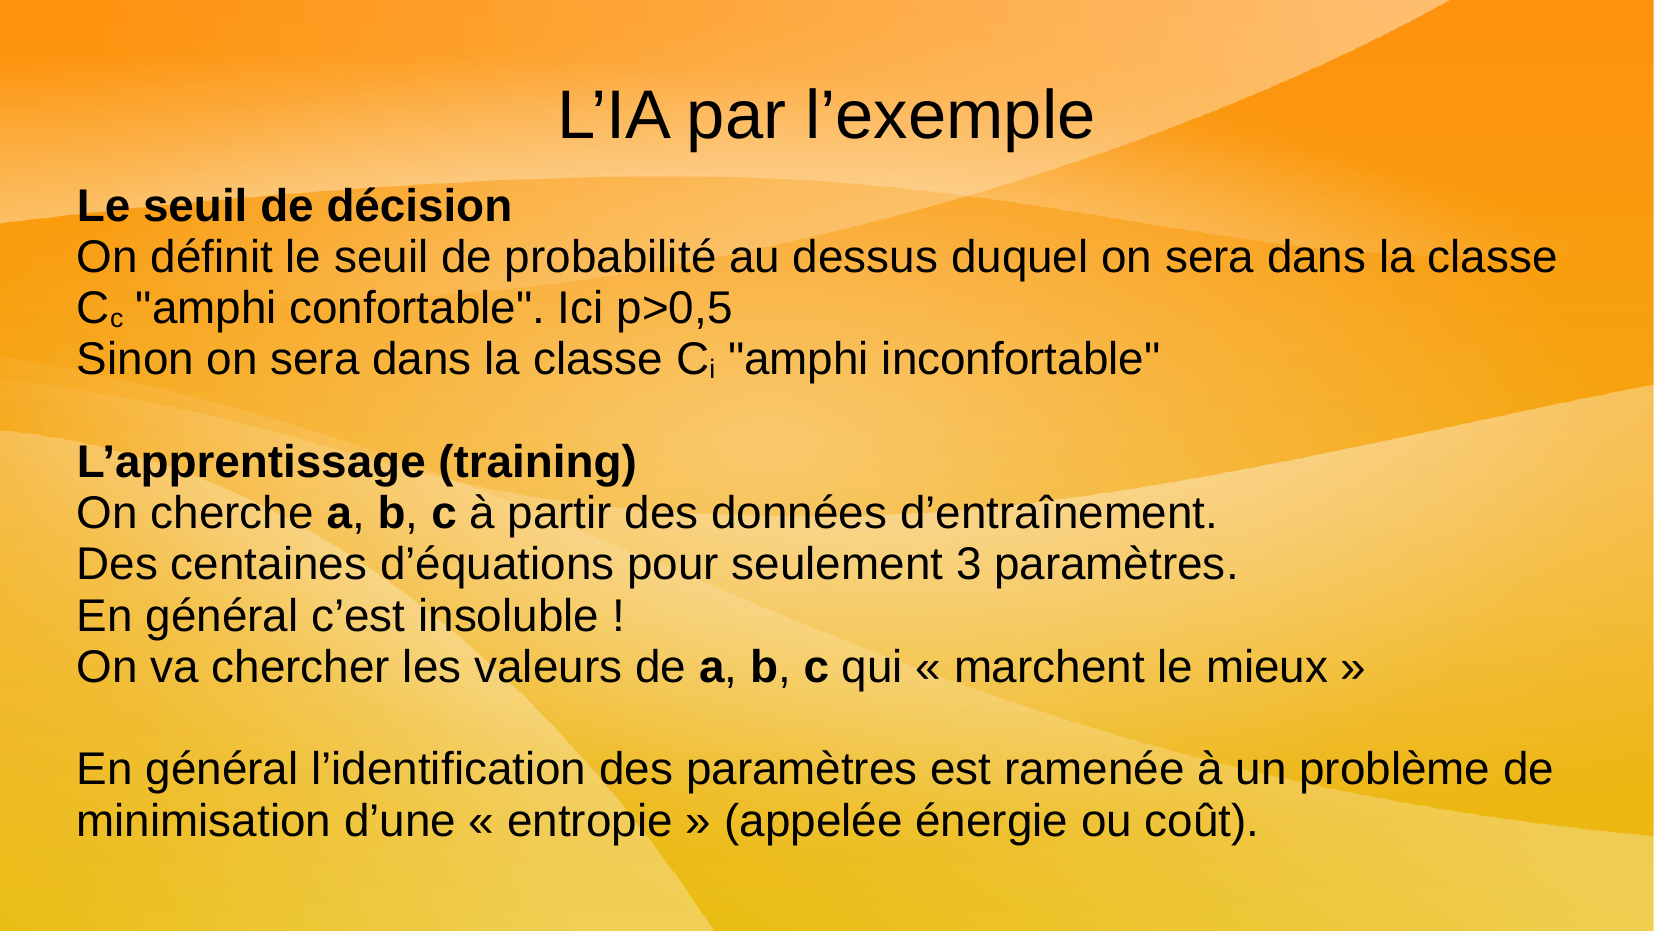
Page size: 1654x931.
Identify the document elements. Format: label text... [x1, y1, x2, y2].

title L’IA par l’exemple [82, 37, 1571, 193]
picture [0, 0, 1654, 931]
subtitle Le seuil de décision On définit le seuil de probabilité au dessus duquel on sera dans la classe Cc "amphi confortable". Ici p>0,5 Sinon on sera dans la classe Ci "amphi inconfortable" L’apprentissage (training) On cherche a, b, c à partir des données d’entraînement. Des centaines d’équations pour seulement 3 paramètres. En général c’est insoluble ! On va chercher les valeurs de a, b, c qui « marchent le mieux » En général l’identification des paramètres est ramenée à un problème de minimisation d’une « entropie » (appelée énergie ou coût). [76, 179, 1565, 928]
